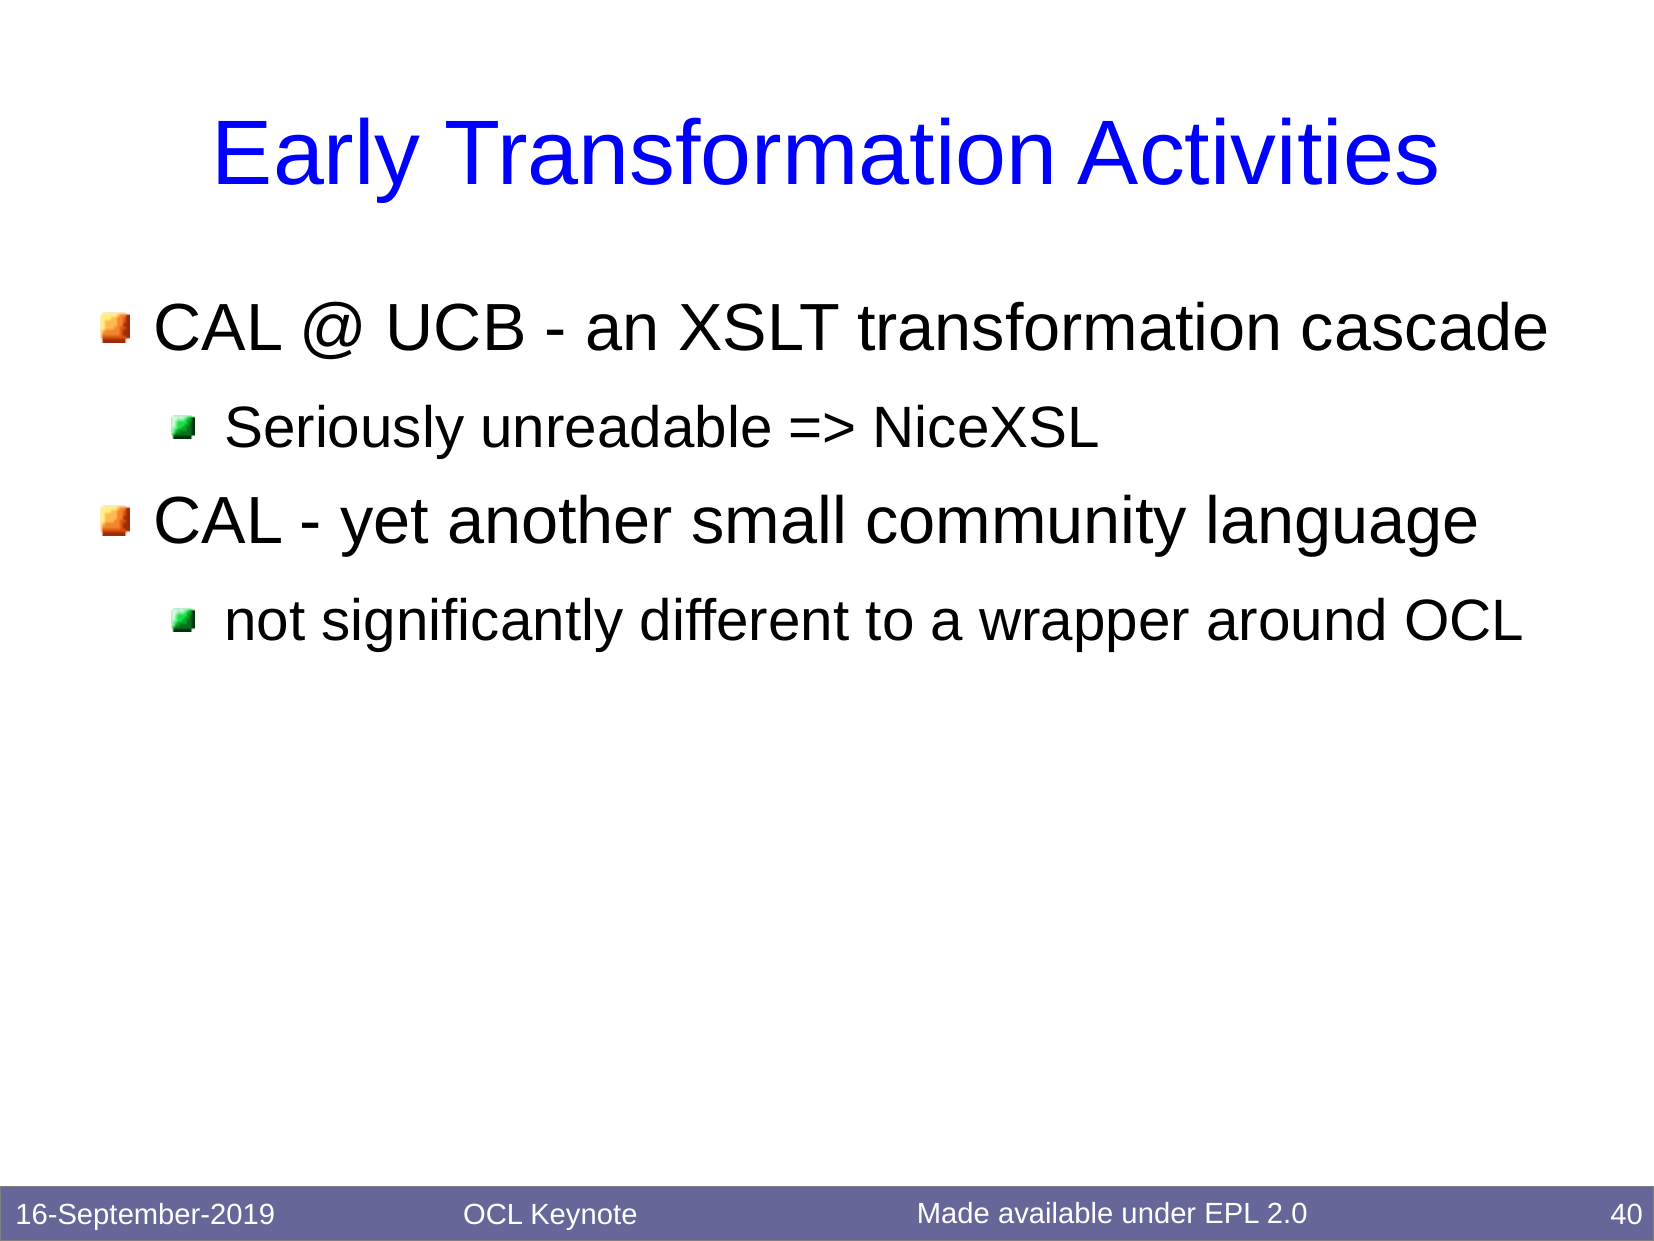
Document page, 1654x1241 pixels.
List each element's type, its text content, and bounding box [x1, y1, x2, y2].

title Early Transformation Activities [82, 49, 1571, 257]
list CAL @ UCB - an XSLT transformation cascade Seriously unreadable => NiceXSL CAL - yet another small community language not significantly different to a wrapper around OCL [82, 290, 1571, 1151]
